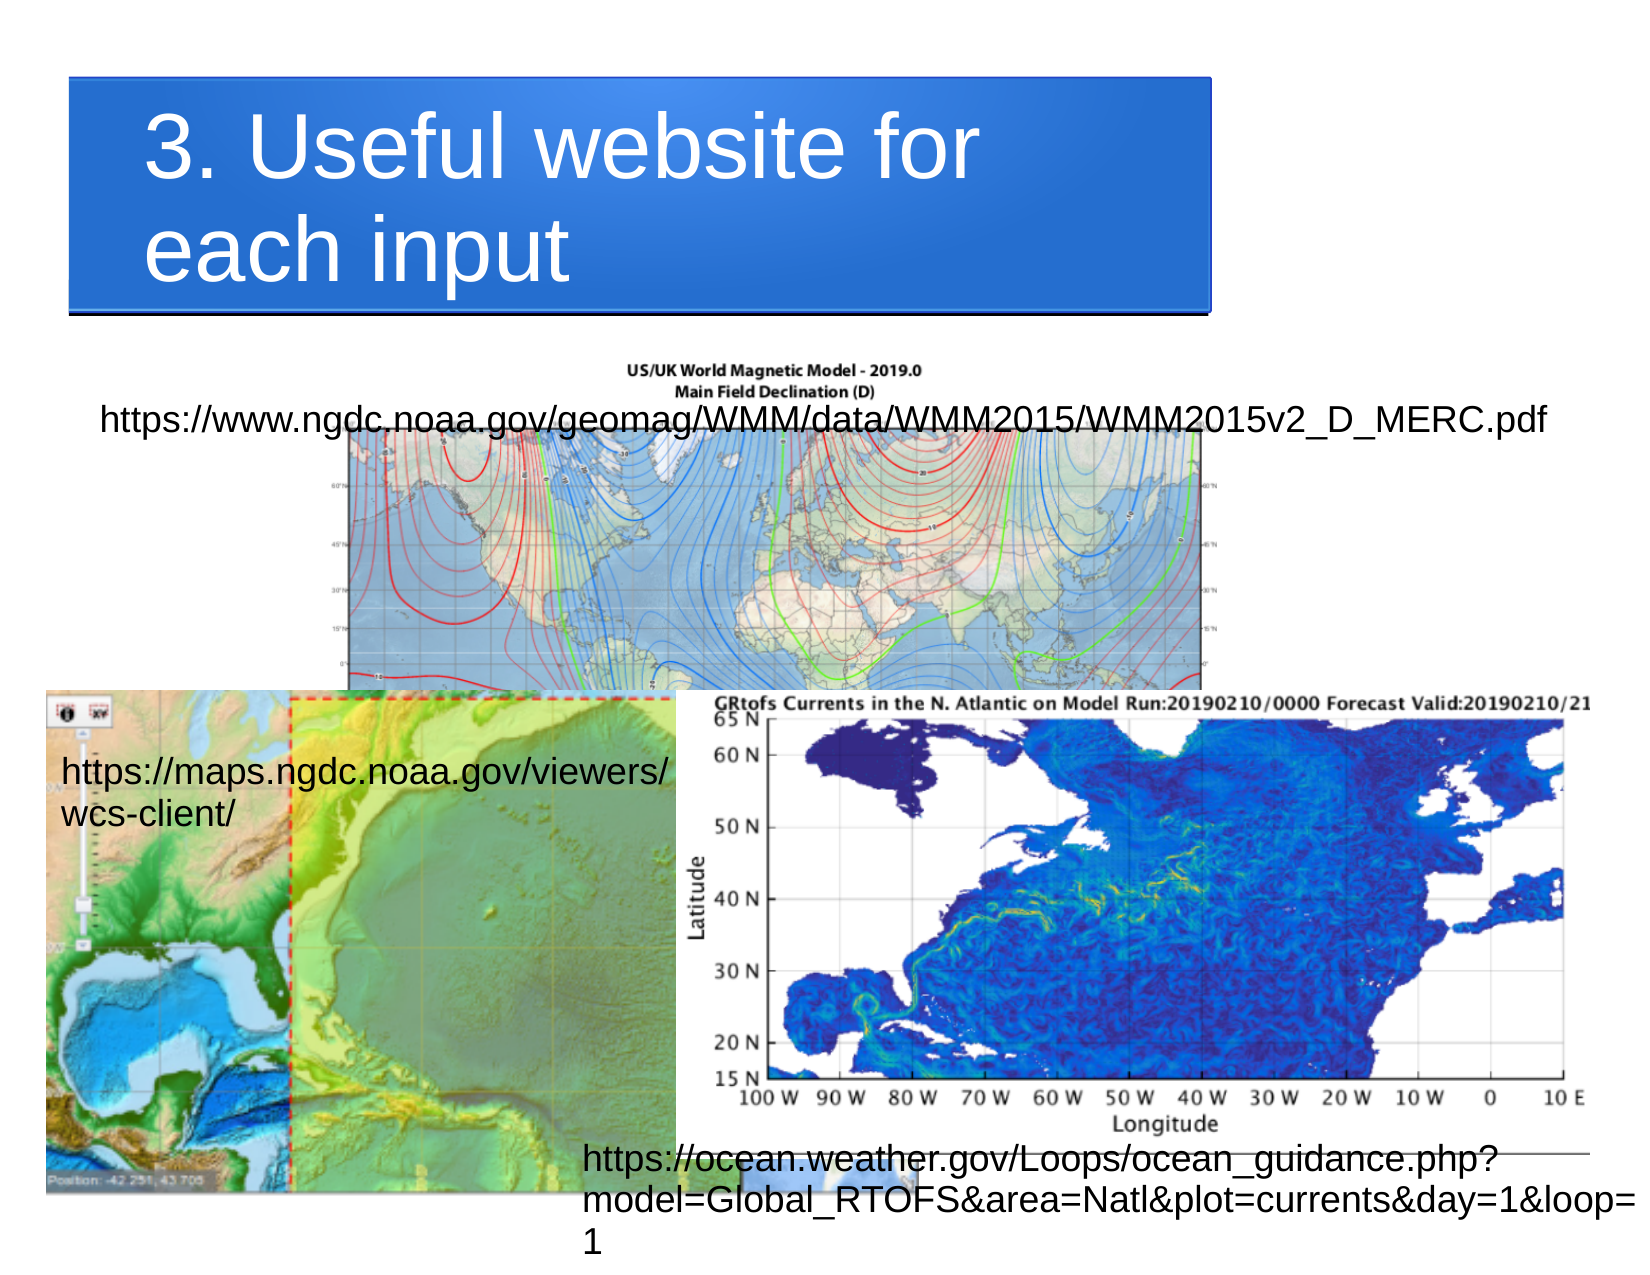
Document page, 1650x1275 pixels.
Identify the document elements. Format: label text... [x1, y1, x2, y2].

text_box https://ocean.weather.gov/Loops/ocean_guidance.php?model=Global_RTOFS&area=Natl&plot=currents&day=1&loop=1 [567, 1129, 1650, 1229]
picture [320, 358, 1220, 390]
picture [46, 448, 1590, 1198]
title 3. Useful website for each input [143, 94, 1185, 302]
text_box https://maps.ngdc.noaa.gov/viewers/wcs-client/ [46, 743, 718, 843]
text_box https://www.ngdc.noaa.gov/geomag/WMM/data/WMM2015/WMM2015v2_D_MERC.pdf [84, 390, 1564, 448]
